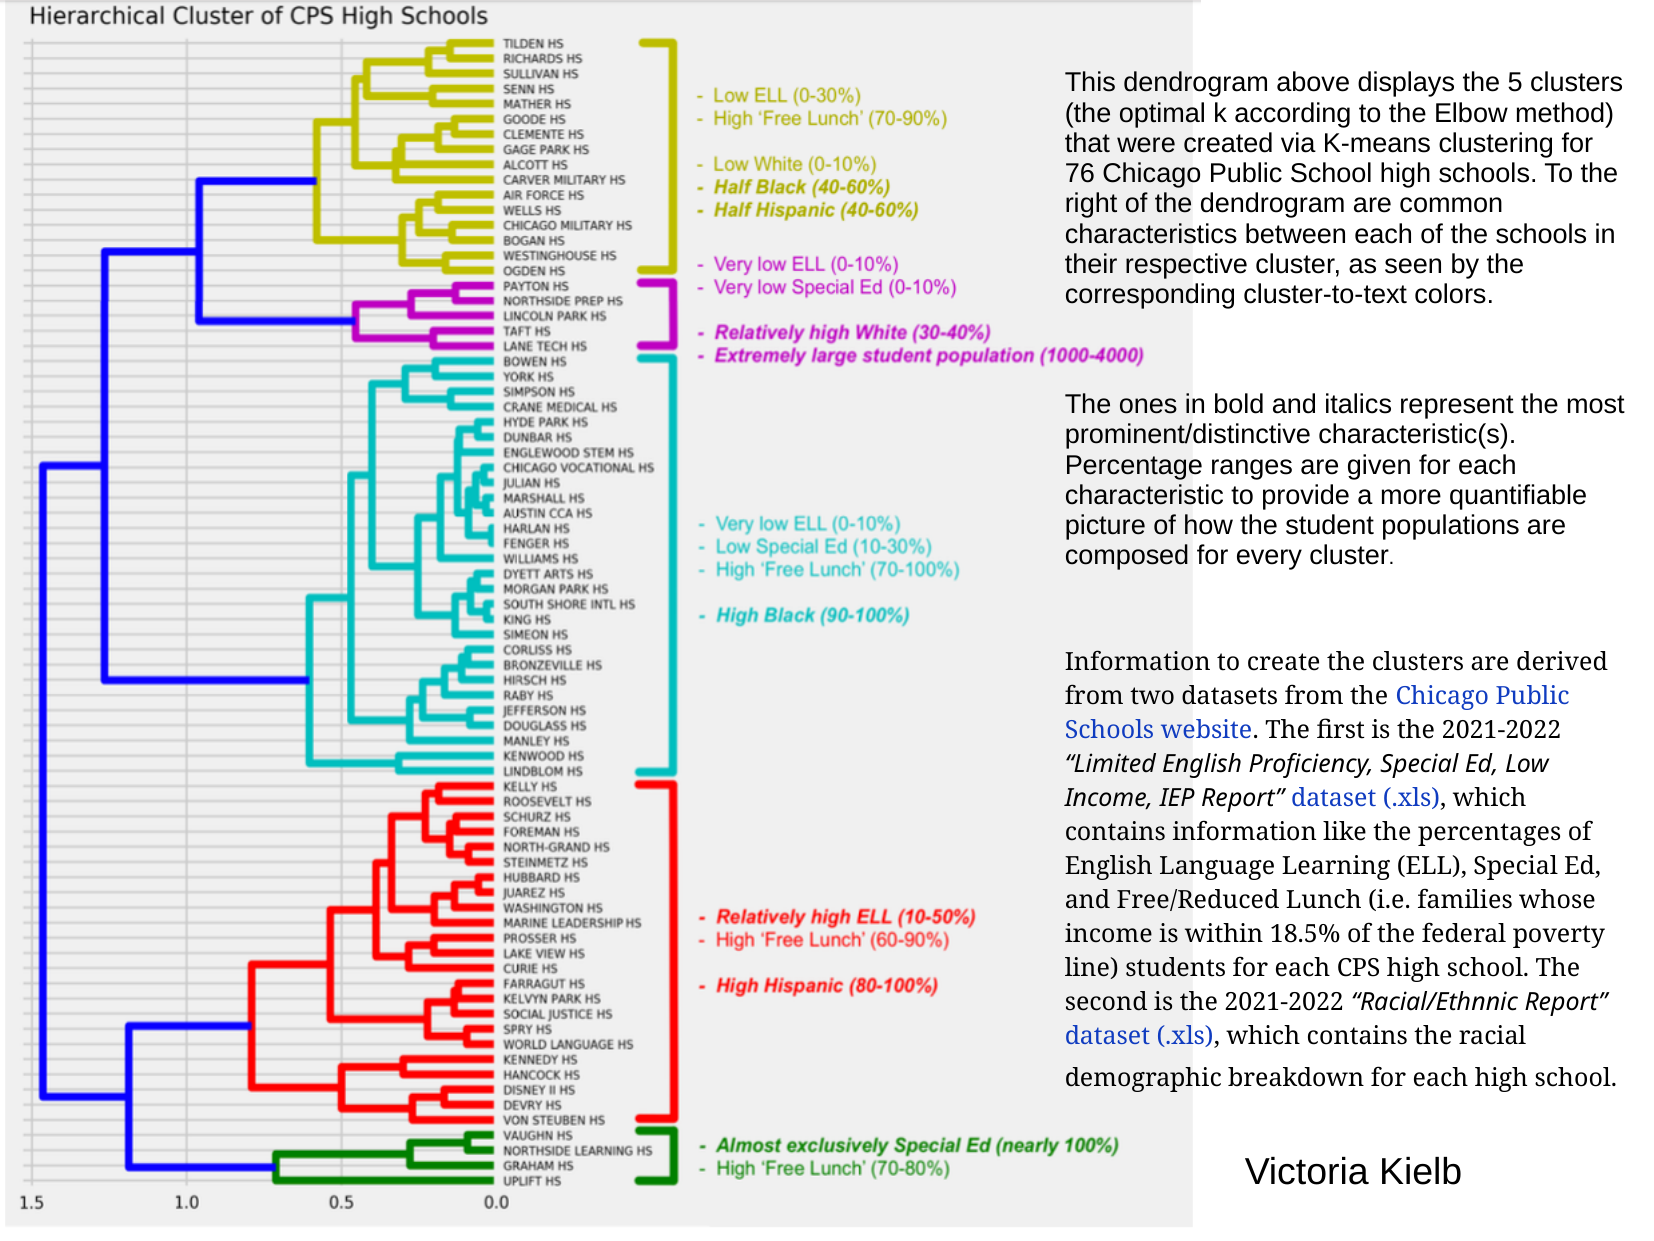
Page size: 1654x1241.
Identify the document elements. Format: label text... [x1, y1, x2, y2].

picture [0, 0, 1201, 1231]
text_box Victoria Kielb [1230, 1143, 1479, 1201]
text_box This dendrogram above displays the 5 clusters (the optimal k according to the Elbow method) that were created via K-means clustering for 76 Chicago Public School high schools. To the right of the dendrogram are common characteristics between each of the schools in their respective cluster, as seen by the corresponding cluster-to-text colors. The ones in bold and italics represent the most prominent/distinctive characteristic(s). Percentage ranges are given for each characteristic to provide a more quantifiable picture of how the student populations are composed for every cluster. Information to create the clusters are derived from two datasets from the Chicago Public Schools website. The first is the 2021-2022 “Limited English Proficiency, Special Ed, Low Income, IEP Report” dataset (.xls), which contains information like the percentages of English Language Learning (ELL), Special Ed, and Free/Reduced Lunch (i.e. families whose income is within 18.5% of the federal poverty line) students for each CPS high school. The second is the 2021-2022 “Racial/Ethnnic Report” dataset (.xls), which contains the racial demographic breakdown for each high school. [1050, 60, 1640, 1047]
